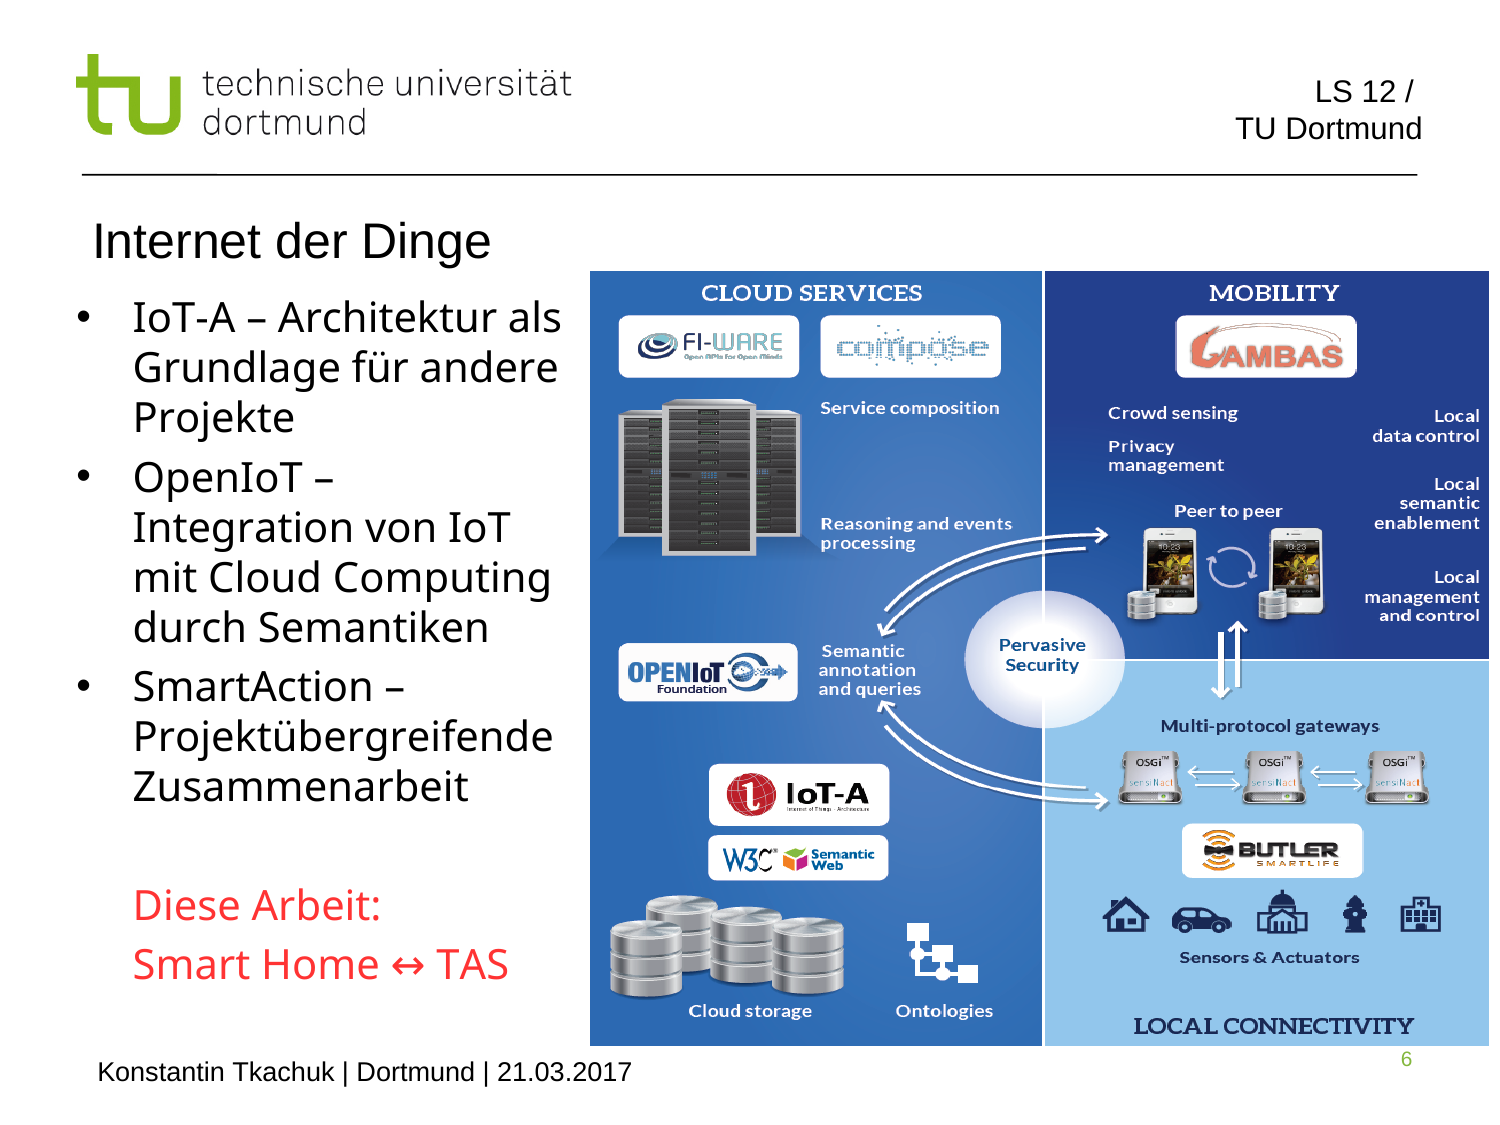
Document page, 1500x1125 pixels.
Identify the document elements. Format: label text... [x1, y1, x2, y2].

text_box Konstantin Tkachuk | Dortmund | 21.03.2017 [82, 1046, 733, 1083]
list IoT-A – Architektur als Grundlage für andere Projekte OpenIoT – Integration von IoT mit Cloud Computing durch Semantiken SmartAction – Projektübergreifende Zusammenarbeit Diese Arbeit: Smart Home ↔ TAS [61, 283, 579, 1028]
picture [76, 54, 573, 145]
title Internet der Dinge [77, 183, 1411, 295]
picture [590, 271, 1489, 1046]
